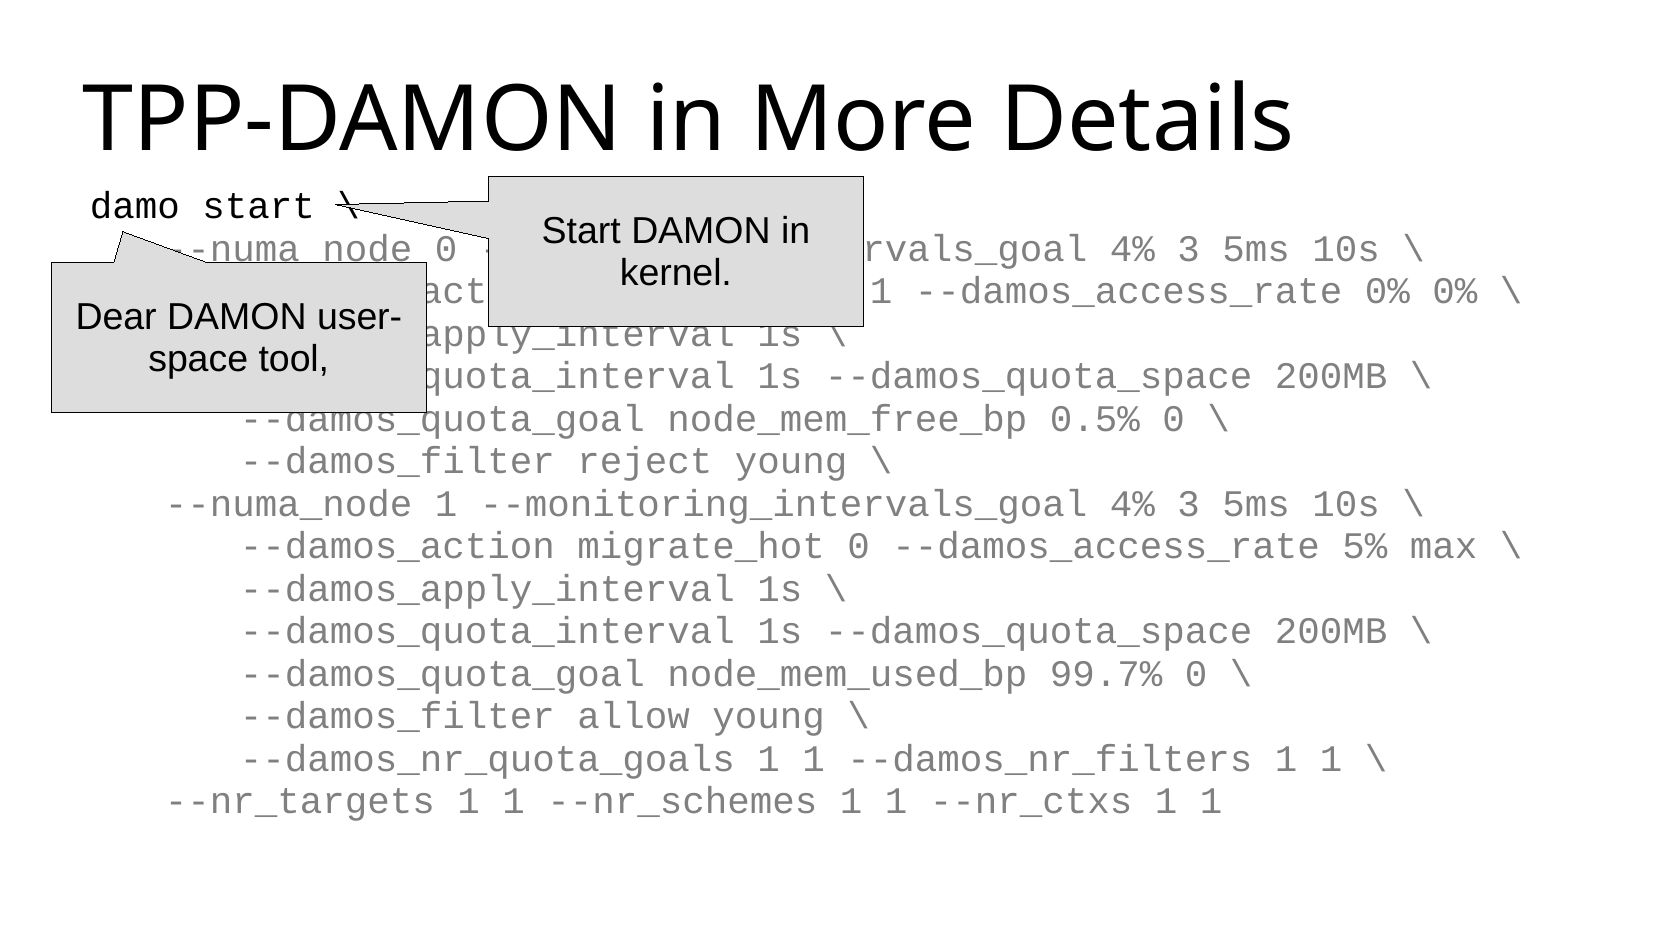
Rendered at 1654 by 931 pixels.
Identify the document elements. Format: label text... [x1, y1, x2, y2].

title TPP-DAMON in More Details [82, 37, 1571, 193]
text_box Dear DAMON user-space tool, [51, 231, 427, 413]
text_box Start DAMON in kernel. [335, 176, 864, 327]
text_box damo start \ --numa_node 0 --monitoring_intervals_goal 4% 3 5ms 10s \ --damos_action migrate_cold 1 --damos_access_rate 0% 0% \ --damos_apply_interval 1s \ --damos_quota_interval 1s --damos_quota_space 200MB \ --damos_quota_goal node_mem_free_bp 0.5% 0 \ --damos_filter reject young \ --numa_node 1 --monitoring_intervals_goal 4% 3 5ms 10s \ --damos_action migrate_hot 0 --damos_access_rate 5% max \ --damos_apply_interval 1s \ --damos_quota_interval 1s --damos_quota_space 200MB \ --damos_quota_goal node_mem_used_bp 99.7% 0 \ --damos_filter allow young \ --damos_nr_quota_goals 1 1 --damos_nr_filters 1 1 \ --nr_targets 1 1 --nr_schemes 1 1 --nr_ctxs 1 1 [75, 179, 1550, 833]
